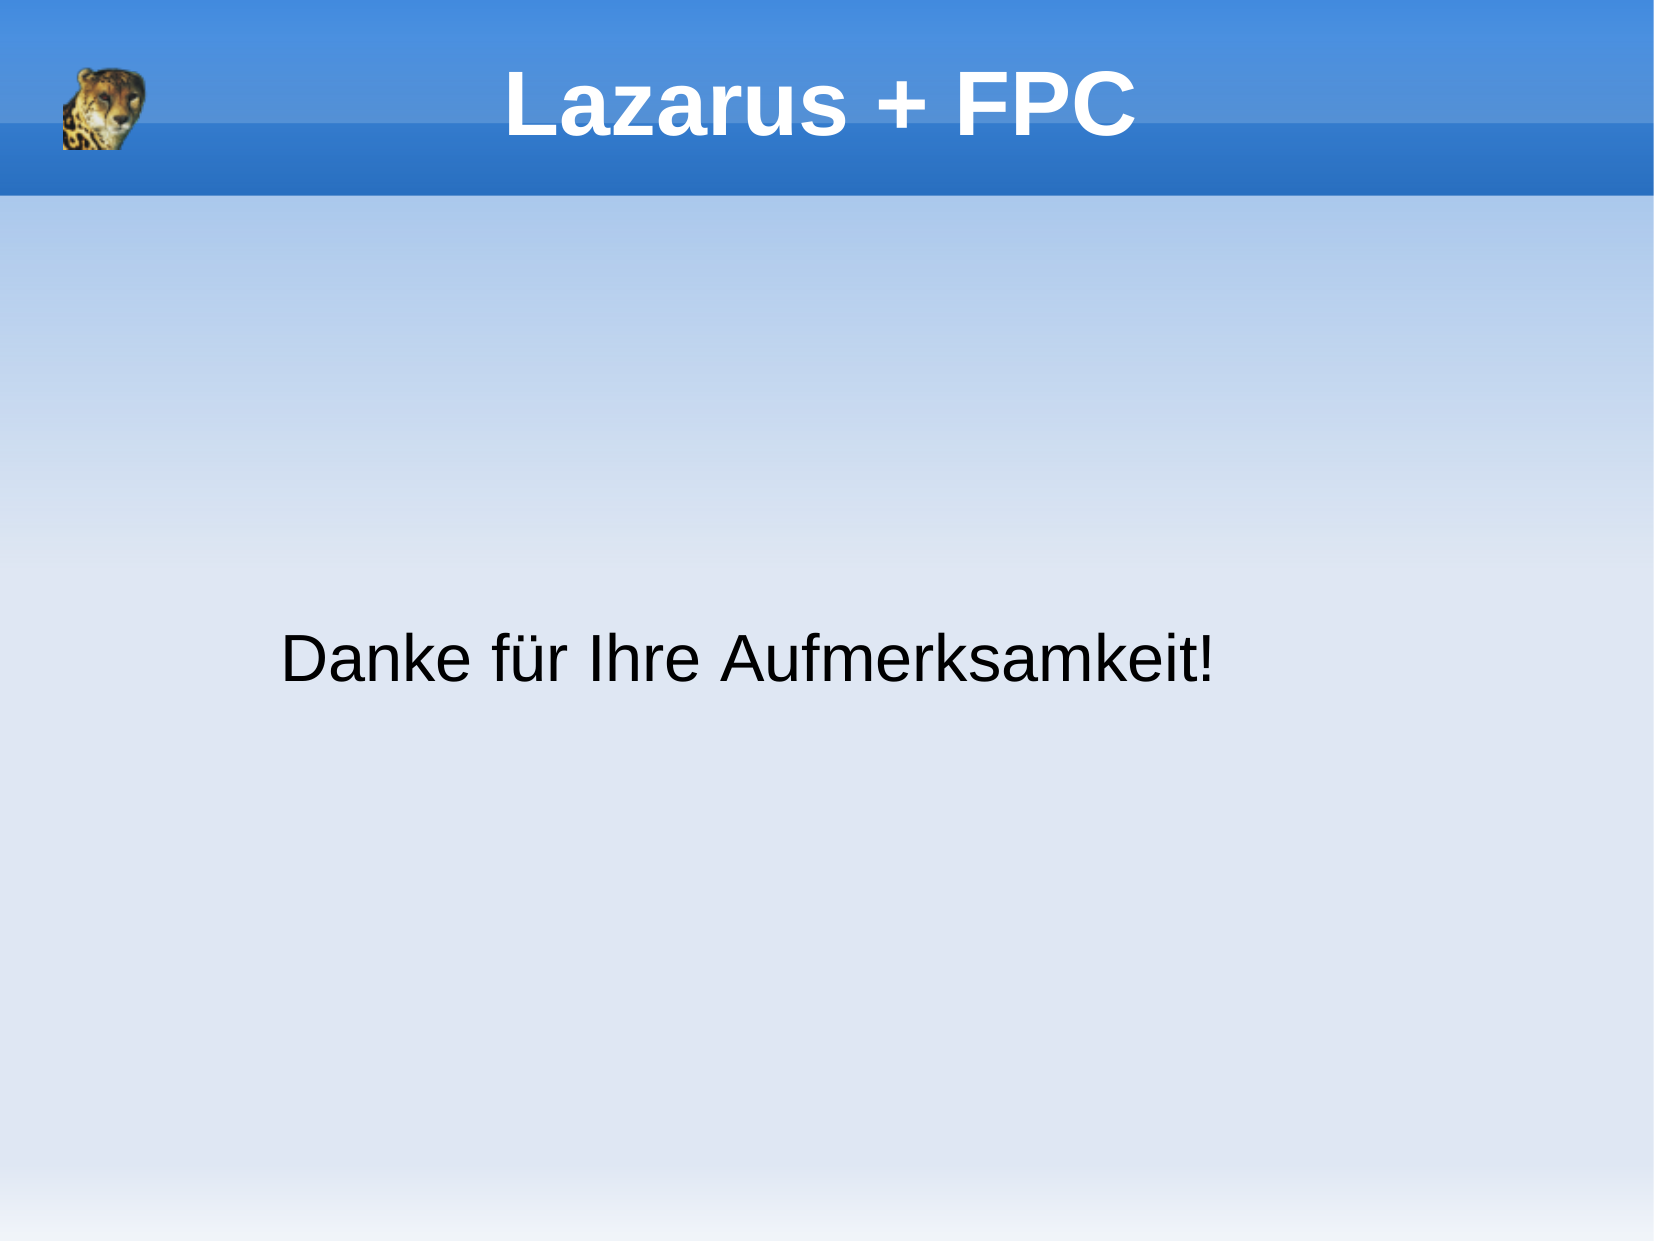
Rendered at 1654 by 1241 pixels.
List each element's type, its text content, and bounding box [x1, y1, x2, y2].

picture [0, 0, 1654, 1241]
title Lazarus + FPC [76, 7, 1565, 200]
list Danke für Ihre Aufmerksamkeit! [262, 621, 1388, 826]
